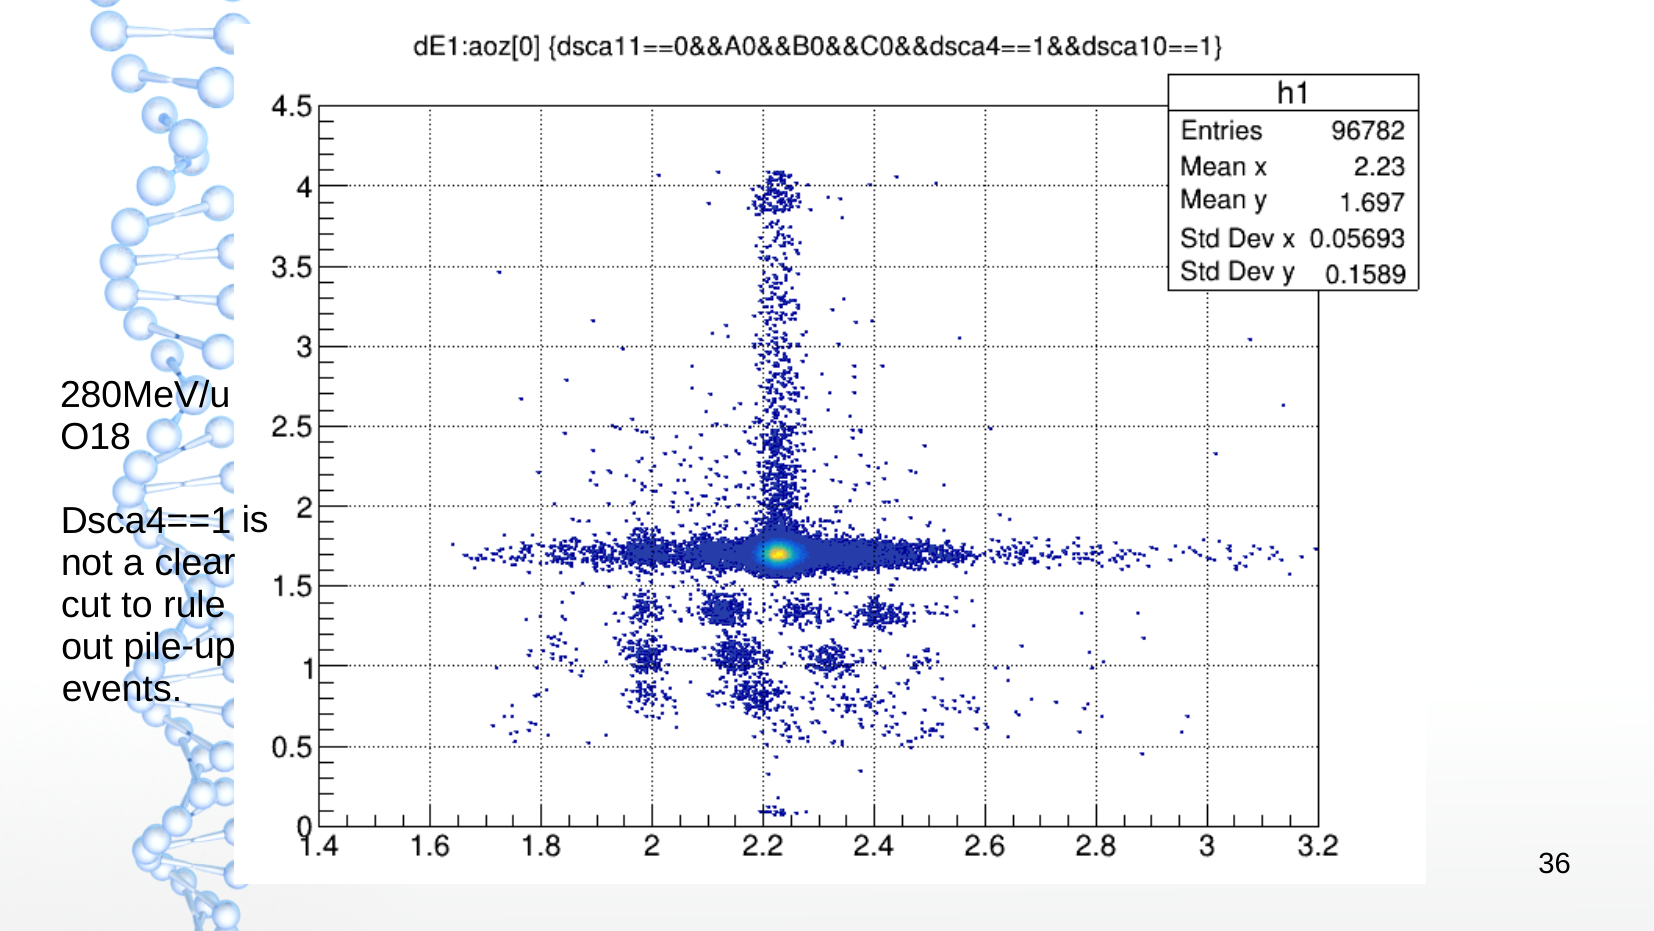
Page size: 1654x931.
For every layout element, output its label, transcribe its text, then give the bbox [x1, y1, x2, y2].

text_box 280MeV/u O18 Dsca4==1 is not a clear cut to rule out pile-up events. [45, 365, 287, 718]
picture [0, 0, 1654, 931]
